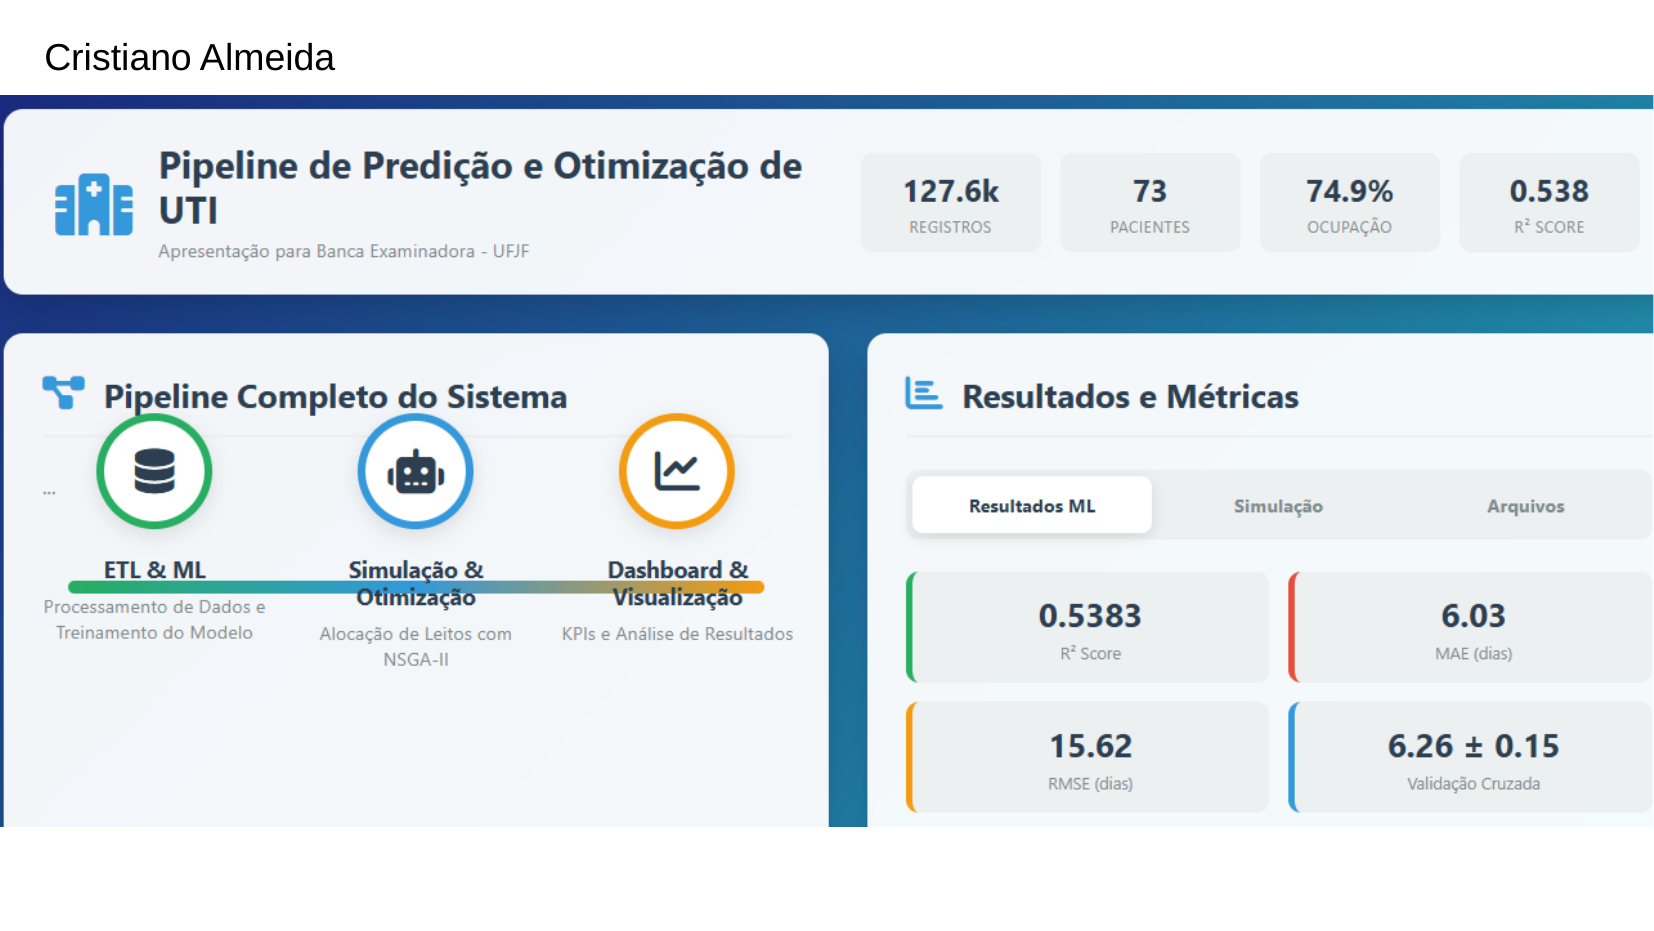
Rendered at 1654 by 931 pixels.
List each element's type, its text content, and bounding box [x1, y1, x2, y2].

text_box Cristiano Almeida [29, 29, 532, 89]
picture [0, 95, 1654, 827]
